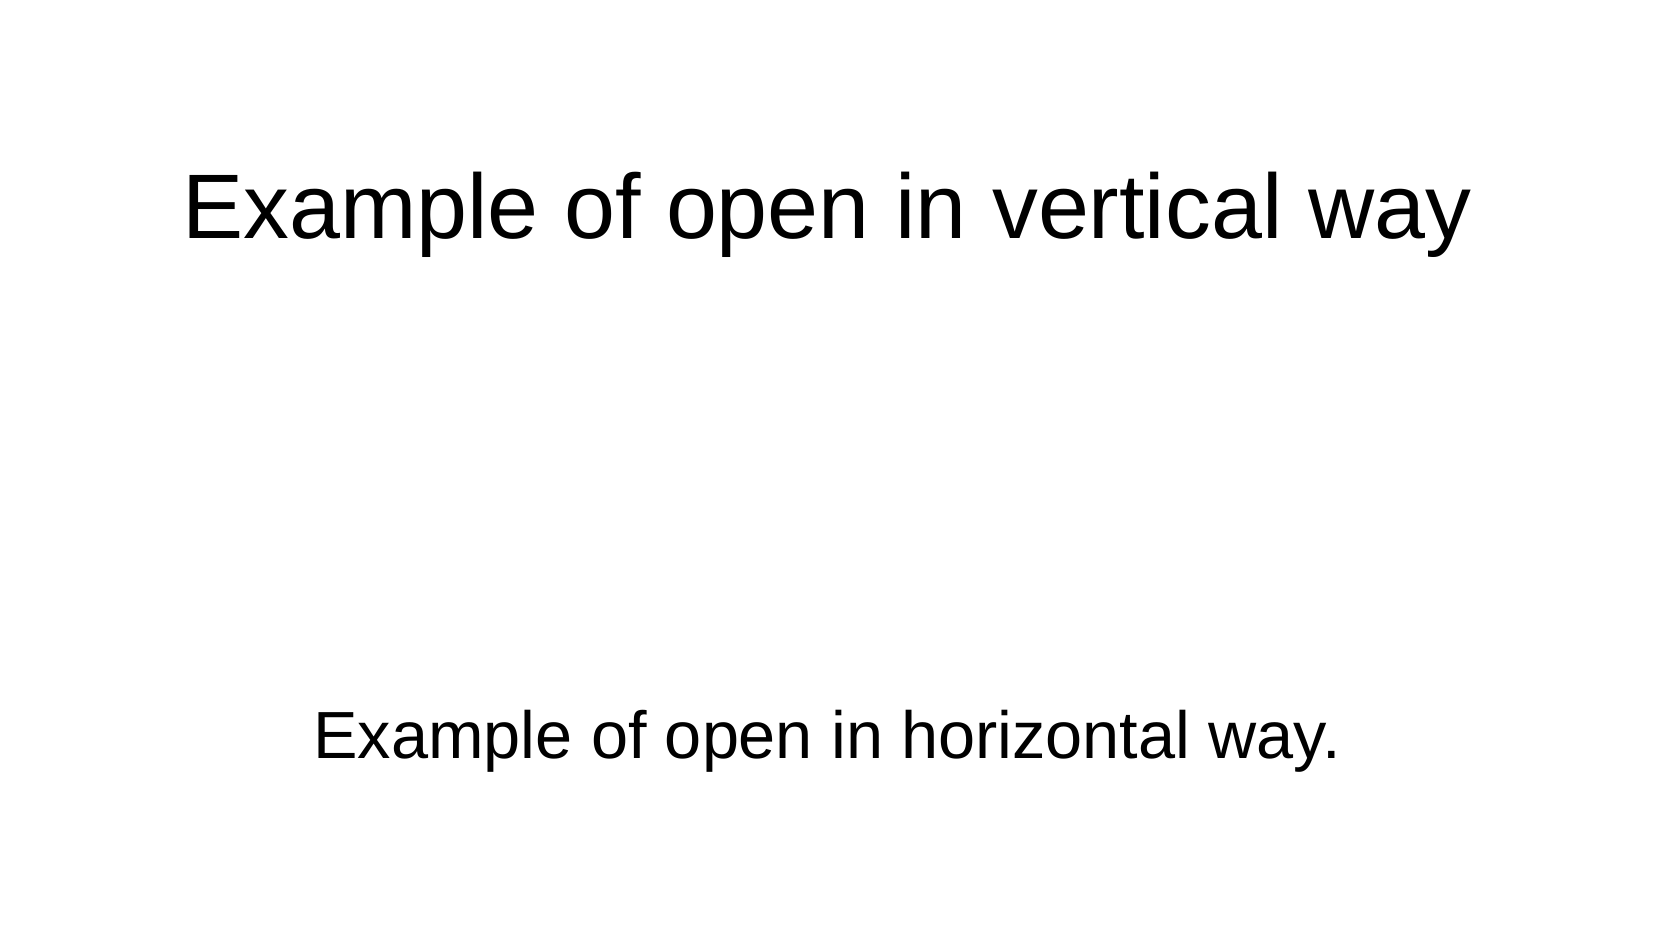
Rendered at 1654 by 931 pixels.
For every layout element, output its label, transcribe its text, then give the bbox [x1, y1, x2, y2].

title Example of open in vertical way [121, 102, 1534, 311]
subtitle Example of open in horizontal way. [121, 344, 1534, 931]
